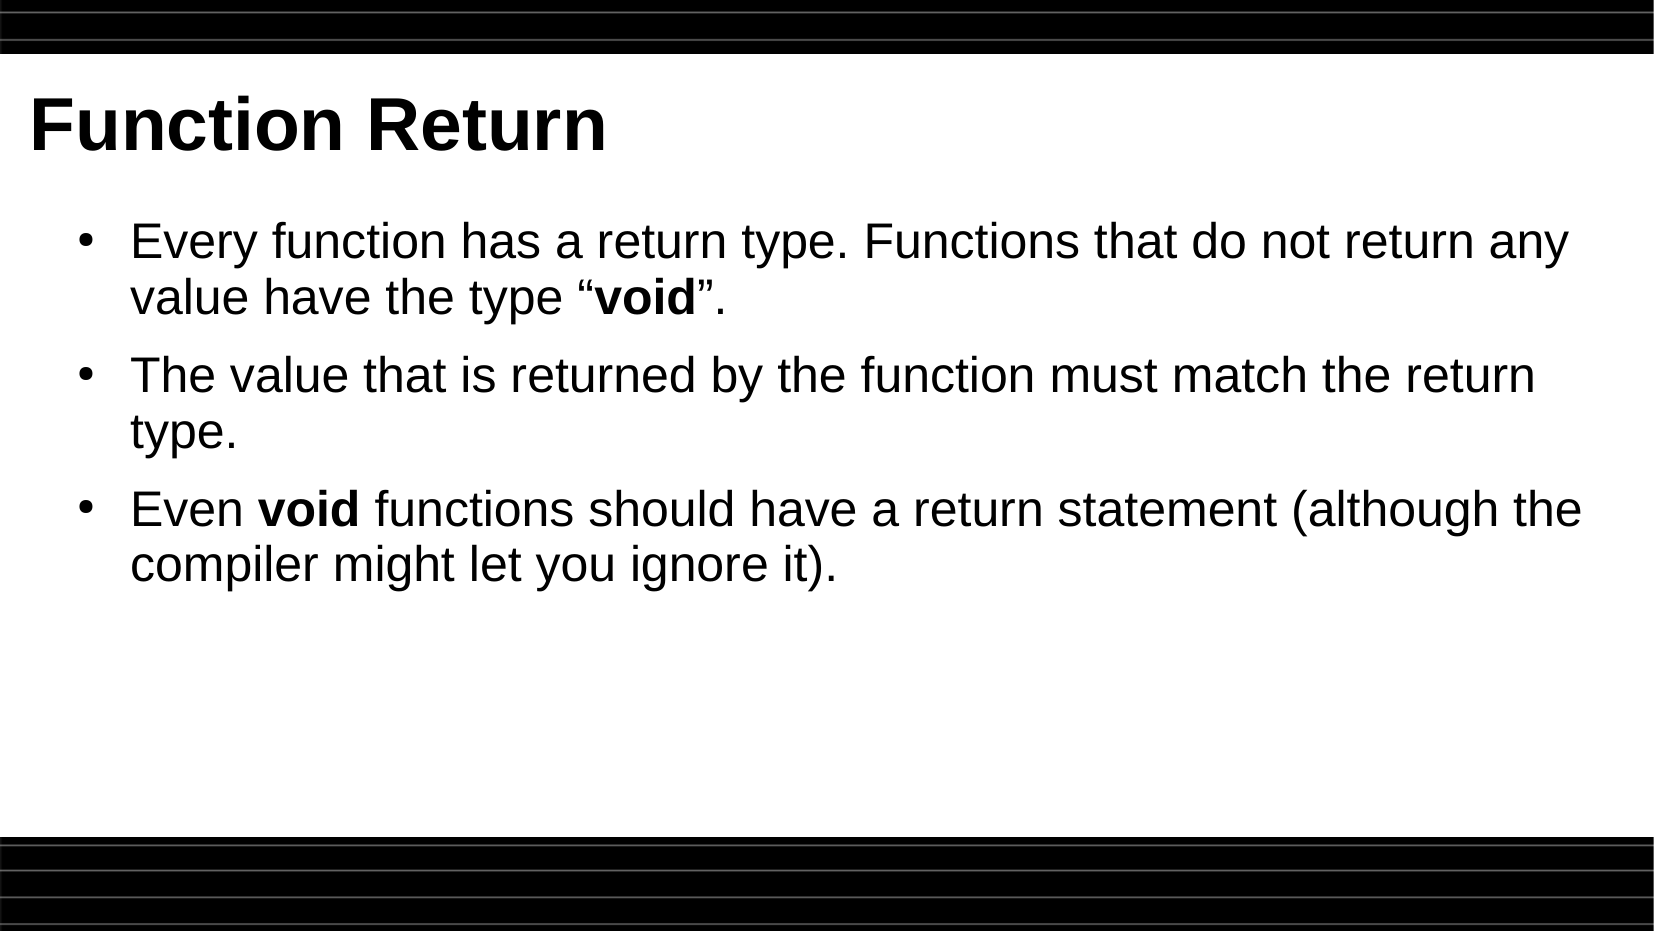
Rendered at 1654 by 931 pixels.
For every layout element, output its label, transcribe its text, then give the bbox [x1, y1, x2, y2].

picture [0, 837, 1654, 931]
picture [0, 0, 1654, 54]
text_box Function Return [15, 75, 1546, 174]
list Every function has a return type. Functions that do not return any value have the type “void”. The value that is returned by the function must match the return type. Even void functions should have a return statement (although the compiler might let you ignore it). [59, 213, 1636, 826]
